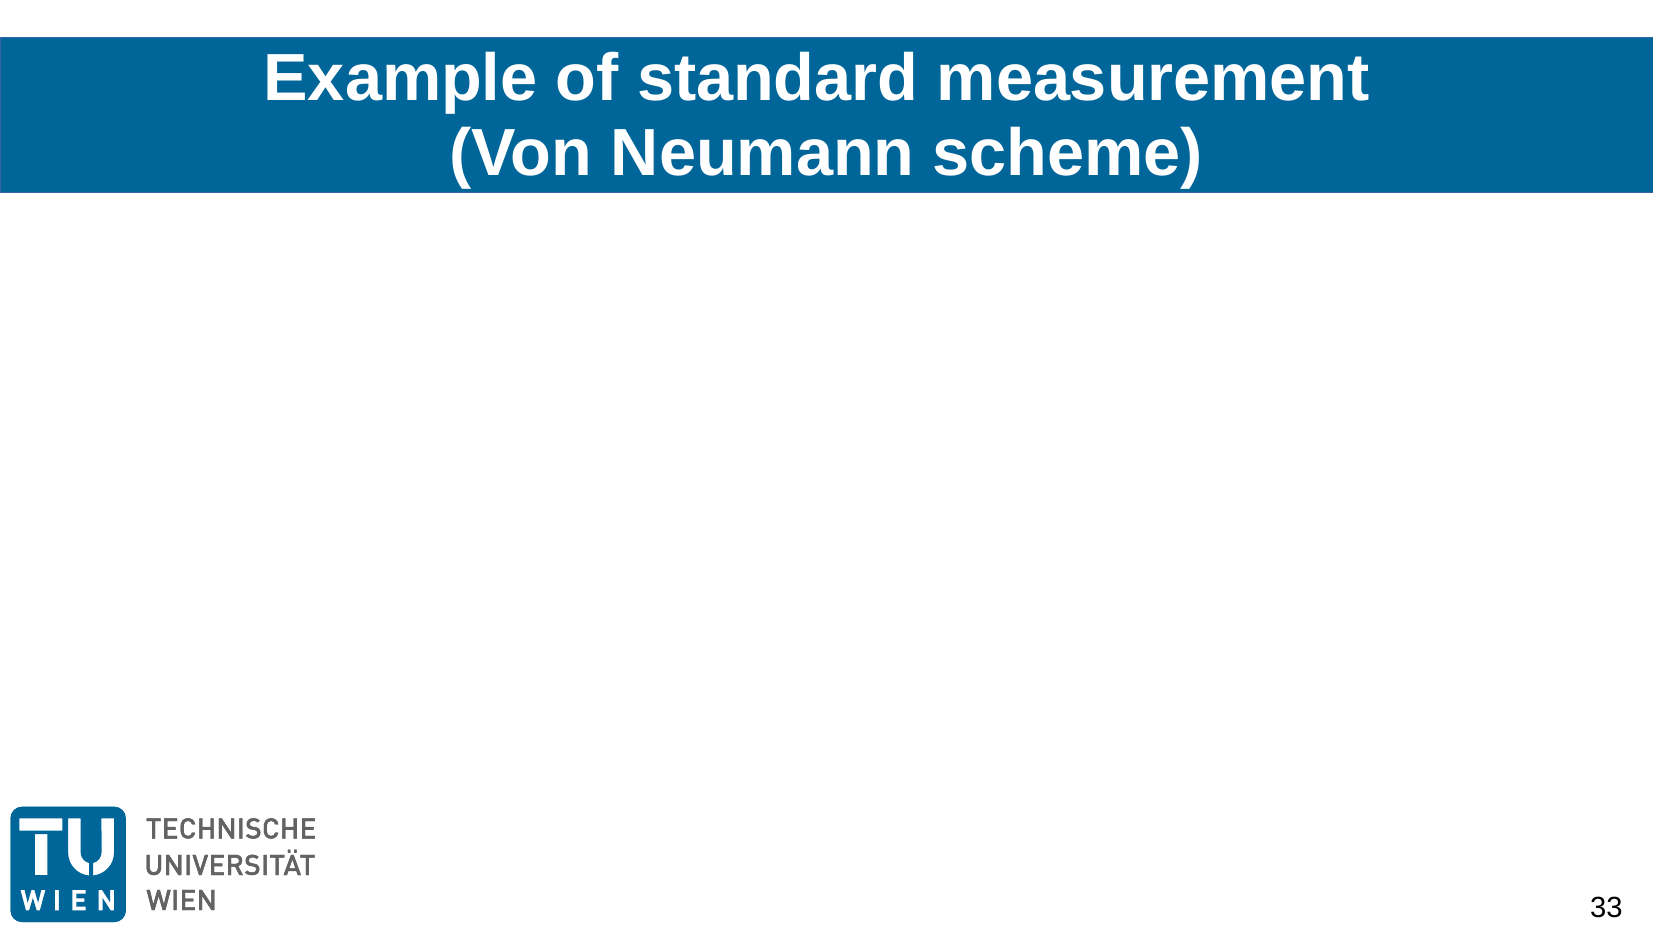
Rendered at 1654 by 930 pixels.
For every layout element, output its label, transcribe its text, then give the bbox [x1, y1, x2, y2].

title Example of standard measurement (Von Neumann scheme) [0, 37, 1653, 193]
